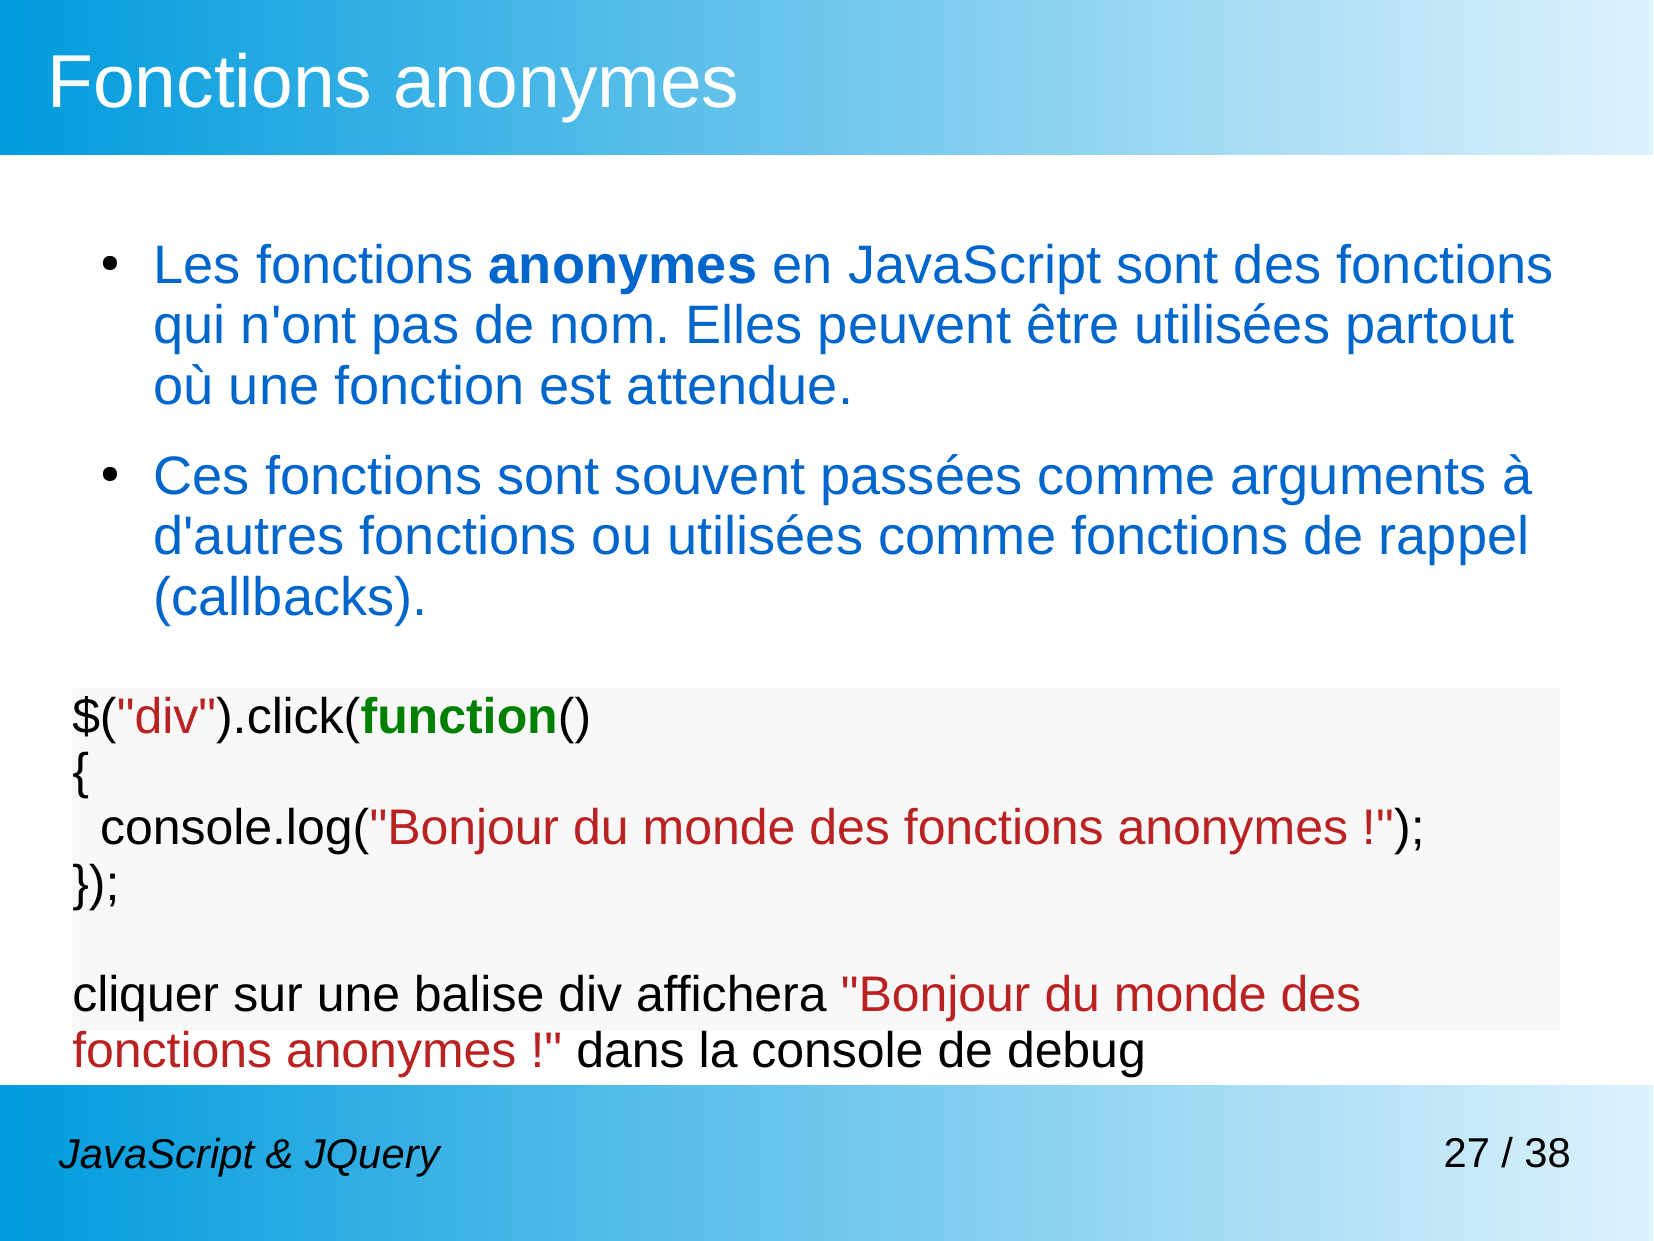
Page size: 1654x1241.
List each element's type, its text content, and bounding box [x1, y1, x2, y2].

list $("div").click(function() { console.log("Bonjour du monde des fonctions anonymes !"); }); cliquer sur une balise div affichera "Bonjour du monde des fonctions anonymes !" dans la console de debug [72, 687, 1561, 1031]
title Fonctions anonymes [47, 28, 1536, 134]
list Les fonctions anonymes en JavaScript sont des fonctions qui n'ont pas de nom. Elles peuvent être utilisées partout où une fonction est attendue. Ces fonctions sont souvent passées comme arguments à d'autres fonctions ou utilisées comme fonctions de rappel (callbacks). [82, 234, 1571, 578]
